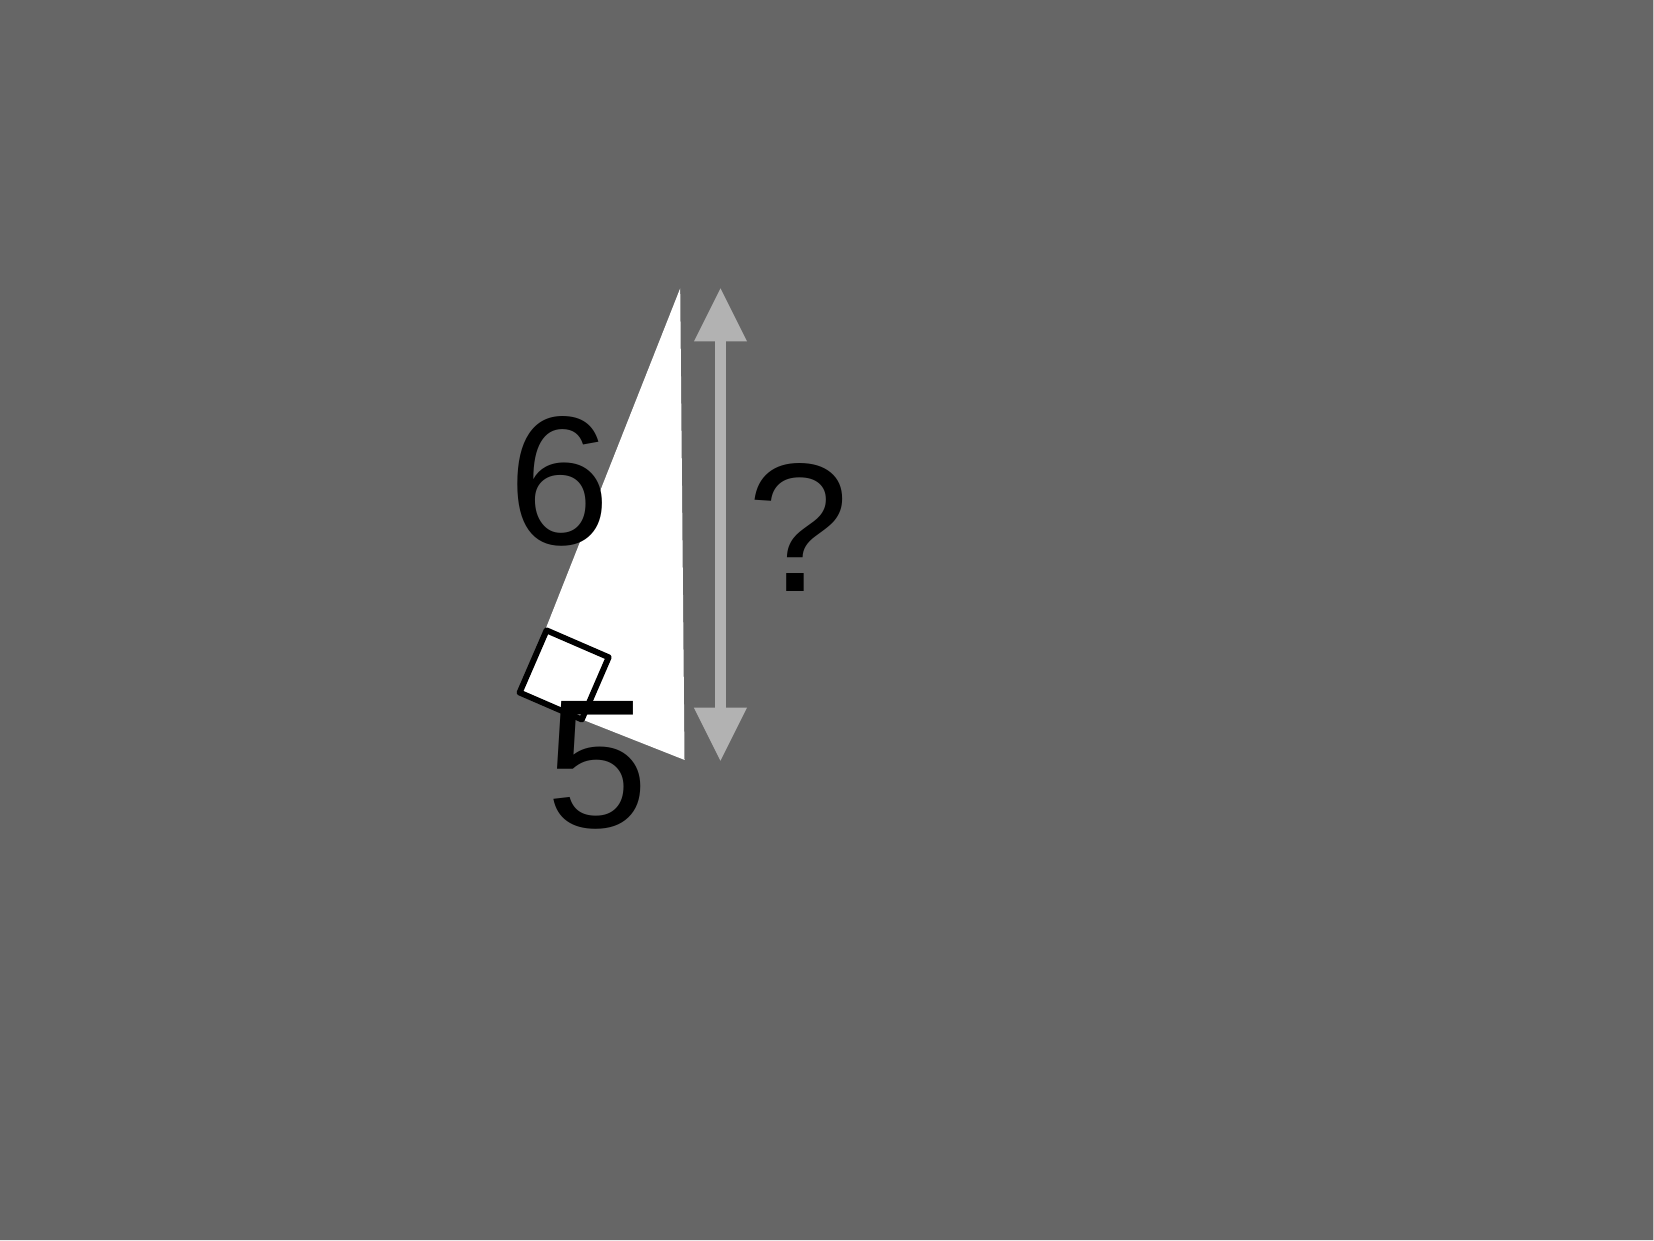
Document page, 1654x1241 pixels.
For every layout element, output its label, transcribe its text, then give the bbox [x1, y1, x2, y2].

text_box [0, 0, 1654, 1241]
text_box ? [732, 418, 863, 638]
text_box 5 [531, 654, 676, 875]
text_box 6 [493, 370, 638, 591]
